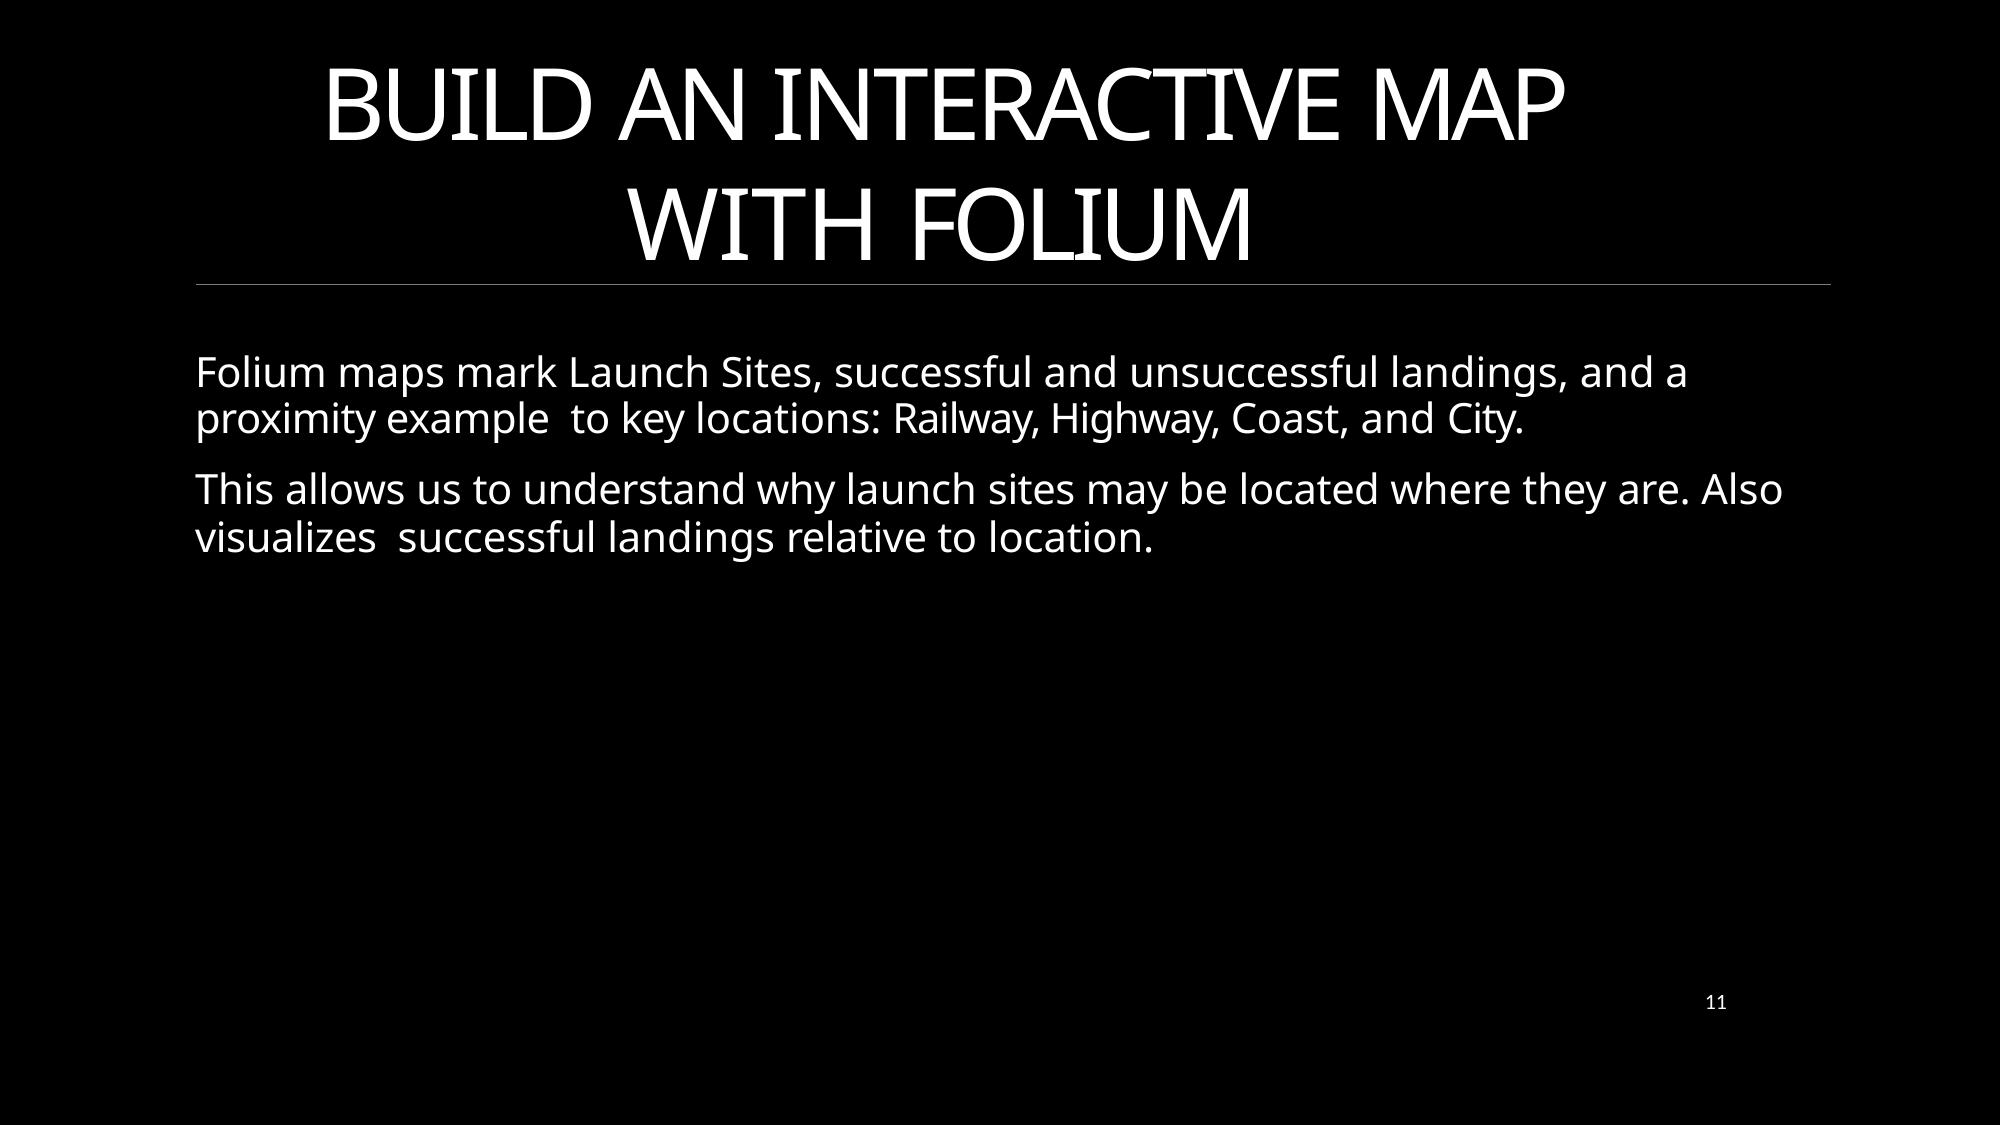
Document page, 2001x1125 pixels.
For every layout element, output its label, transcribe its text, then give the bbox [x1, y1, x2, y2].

title Build an interactive map with Folium [193, 36, 1690, 282]
text_box Folium maps mark Launch Sites, successful and unsuccessful landings, and a proximity example to key locations: Railway, Highway, Coast, and City. This allows us to understand why launch sites may be located where they are. Also visualizes successful landings relative to location. [192, 343, 1867, 563]
slide_number 7 [1698, 979, 1788, 1026]
